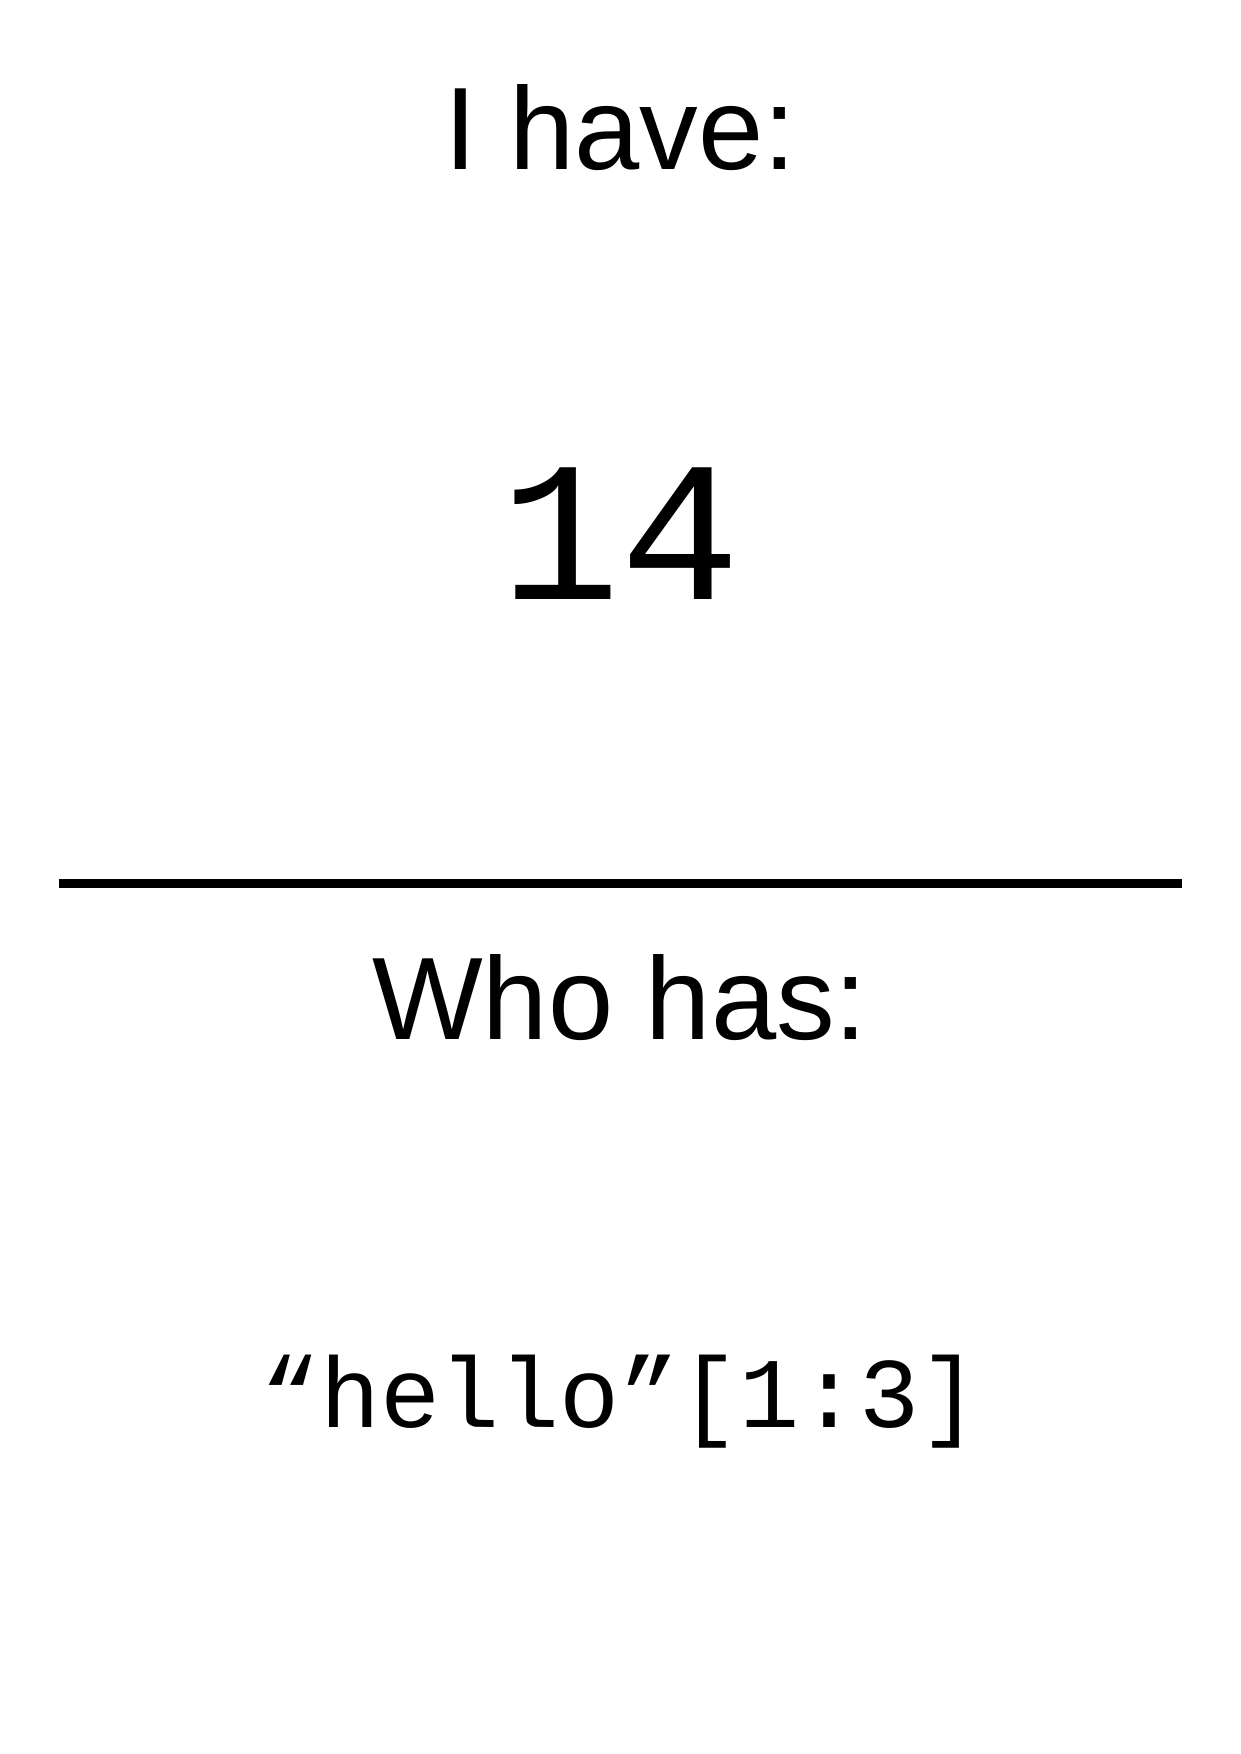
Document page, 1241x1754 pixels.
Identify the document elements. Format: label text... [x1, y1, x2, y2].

subtitle I have: [58, 49, 1182, 209]
text_box 14 [58, 268, 1182, 824]
text_box “hello”[1:3] [58, 1123, 1182, 1679]
text_box Who has: [58, 919, 1182, 1079]
